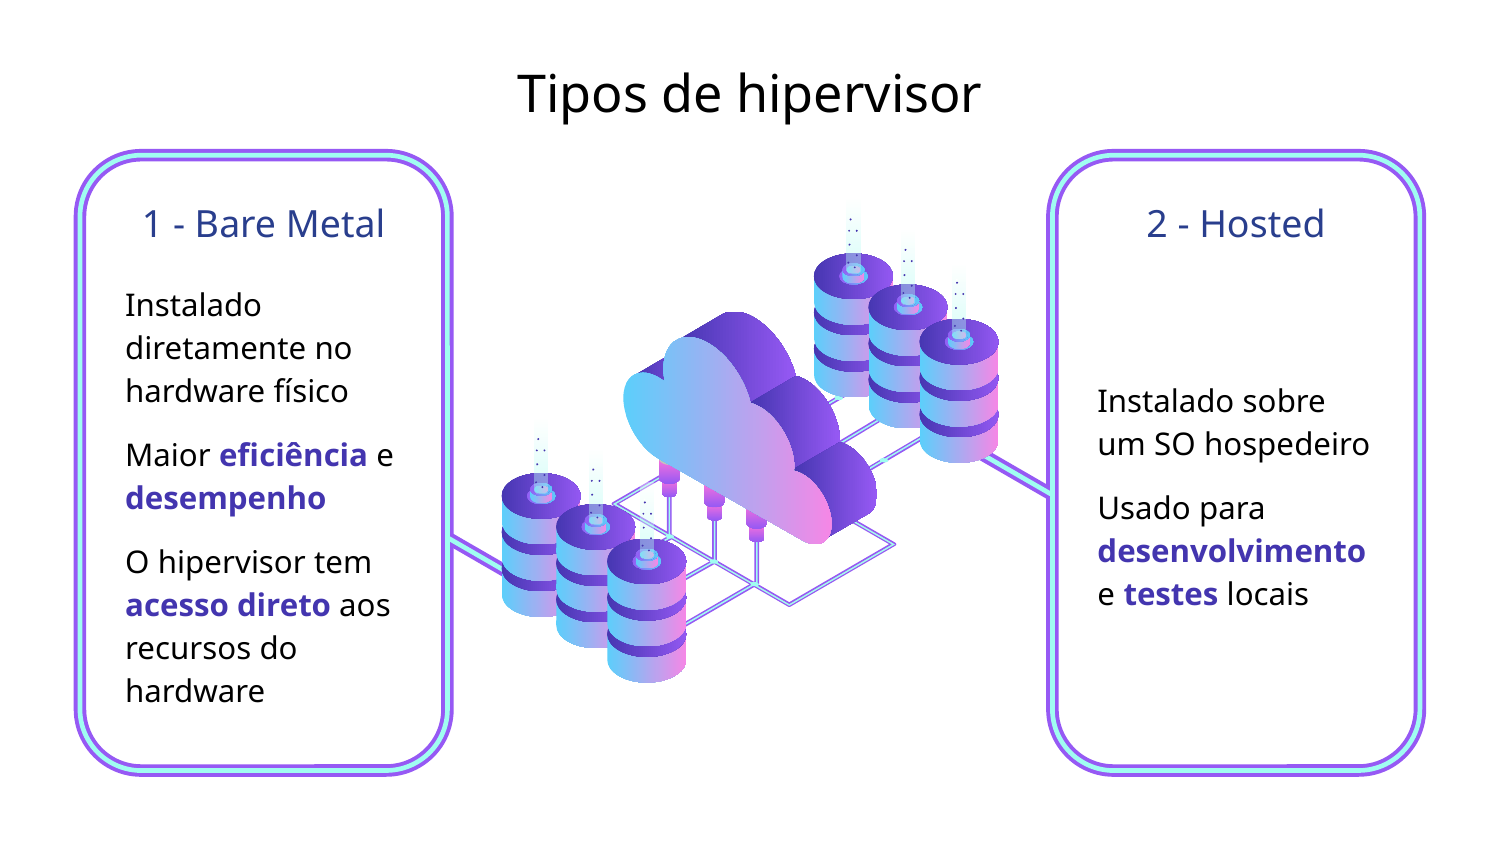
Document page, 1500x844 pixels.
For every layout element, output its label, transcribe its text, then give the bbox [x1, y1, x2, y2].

text_box Instalado diretamente no hardware físico Maior eficiência e desempenho O hipervisor tem acesso direto aos recursos do hardware [110, 251, 418, 737]
title Tipos de hipervisor [84, 49, 1416, 134]
text_box [879, 458, 889, 463]
text_box [813, 197, 999, 463]
text_box 1 - Bare Metal [110, 197, 418, 249]
text_box [501, 311, 895, 683]
text_box Instalado sobre um SO hospedeiro Usado para desenvolvimento e testes locais [1082, 251, 1390, 737]
text_box 2 - Hosted [1082, 197, 1390, 249]
